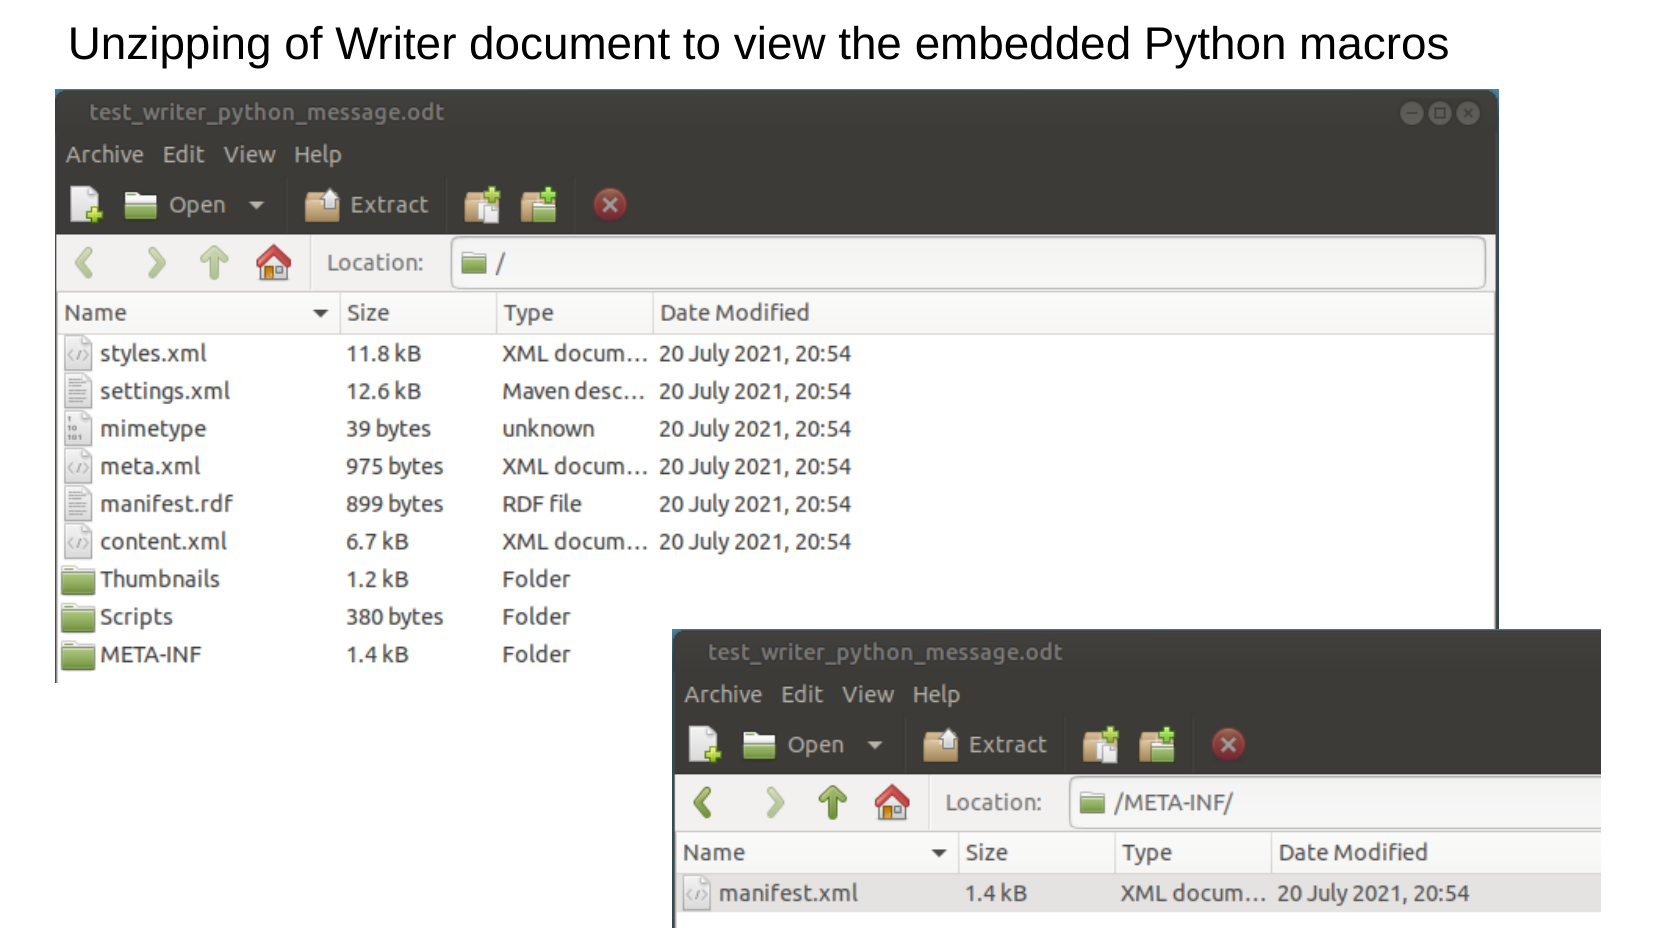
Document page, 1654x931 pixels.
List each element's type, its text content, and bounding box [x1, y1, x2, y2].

picture [55, 89, 1601, 928]
subtitle Unzipping of Writer document to view the embedded Python macros [67, 17, 1557, 83]
